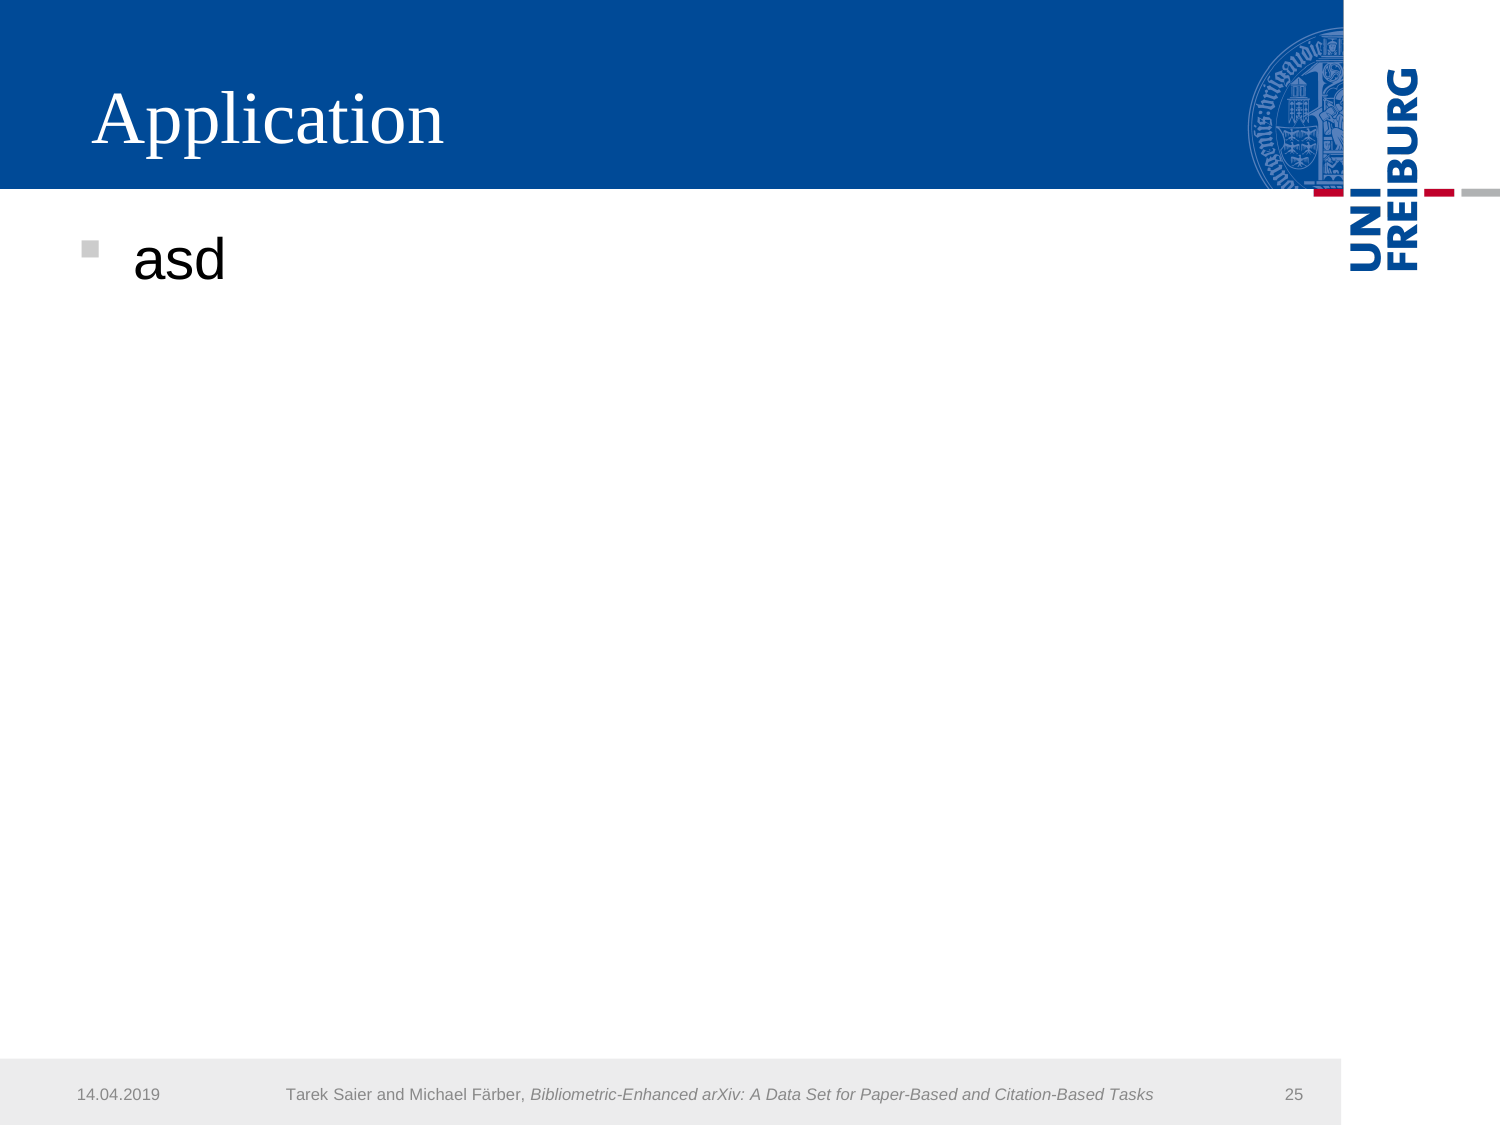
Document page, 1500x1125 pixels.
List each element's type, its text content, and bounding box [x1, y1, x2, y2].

title Application [76, 49, 1235, 178]
list asd [76, 221, 1341, 1009]
picture [0, 0, 1500, 271]
